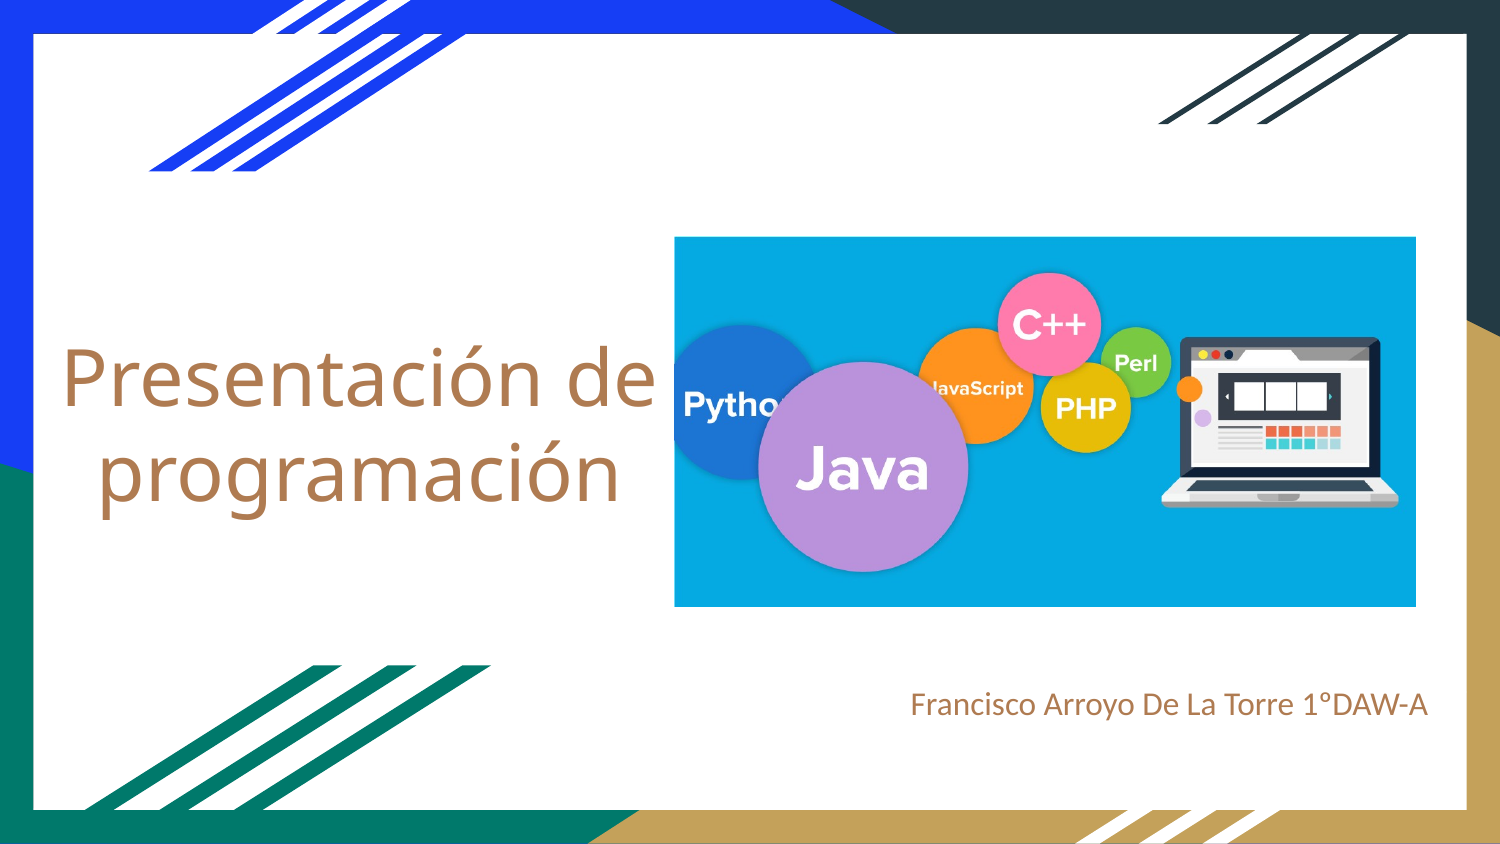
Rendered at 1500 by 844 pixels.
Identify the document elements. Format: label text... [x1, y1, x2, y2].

picture [674, 246, 1171, 608]
title Presentación de programación [0, 303, 674, 541]
picture [1162, 337, 1398, 508]
subtitle Francisco Arroyo De La Torre 1ºDAW-A [729, 667, 1500, 754]
